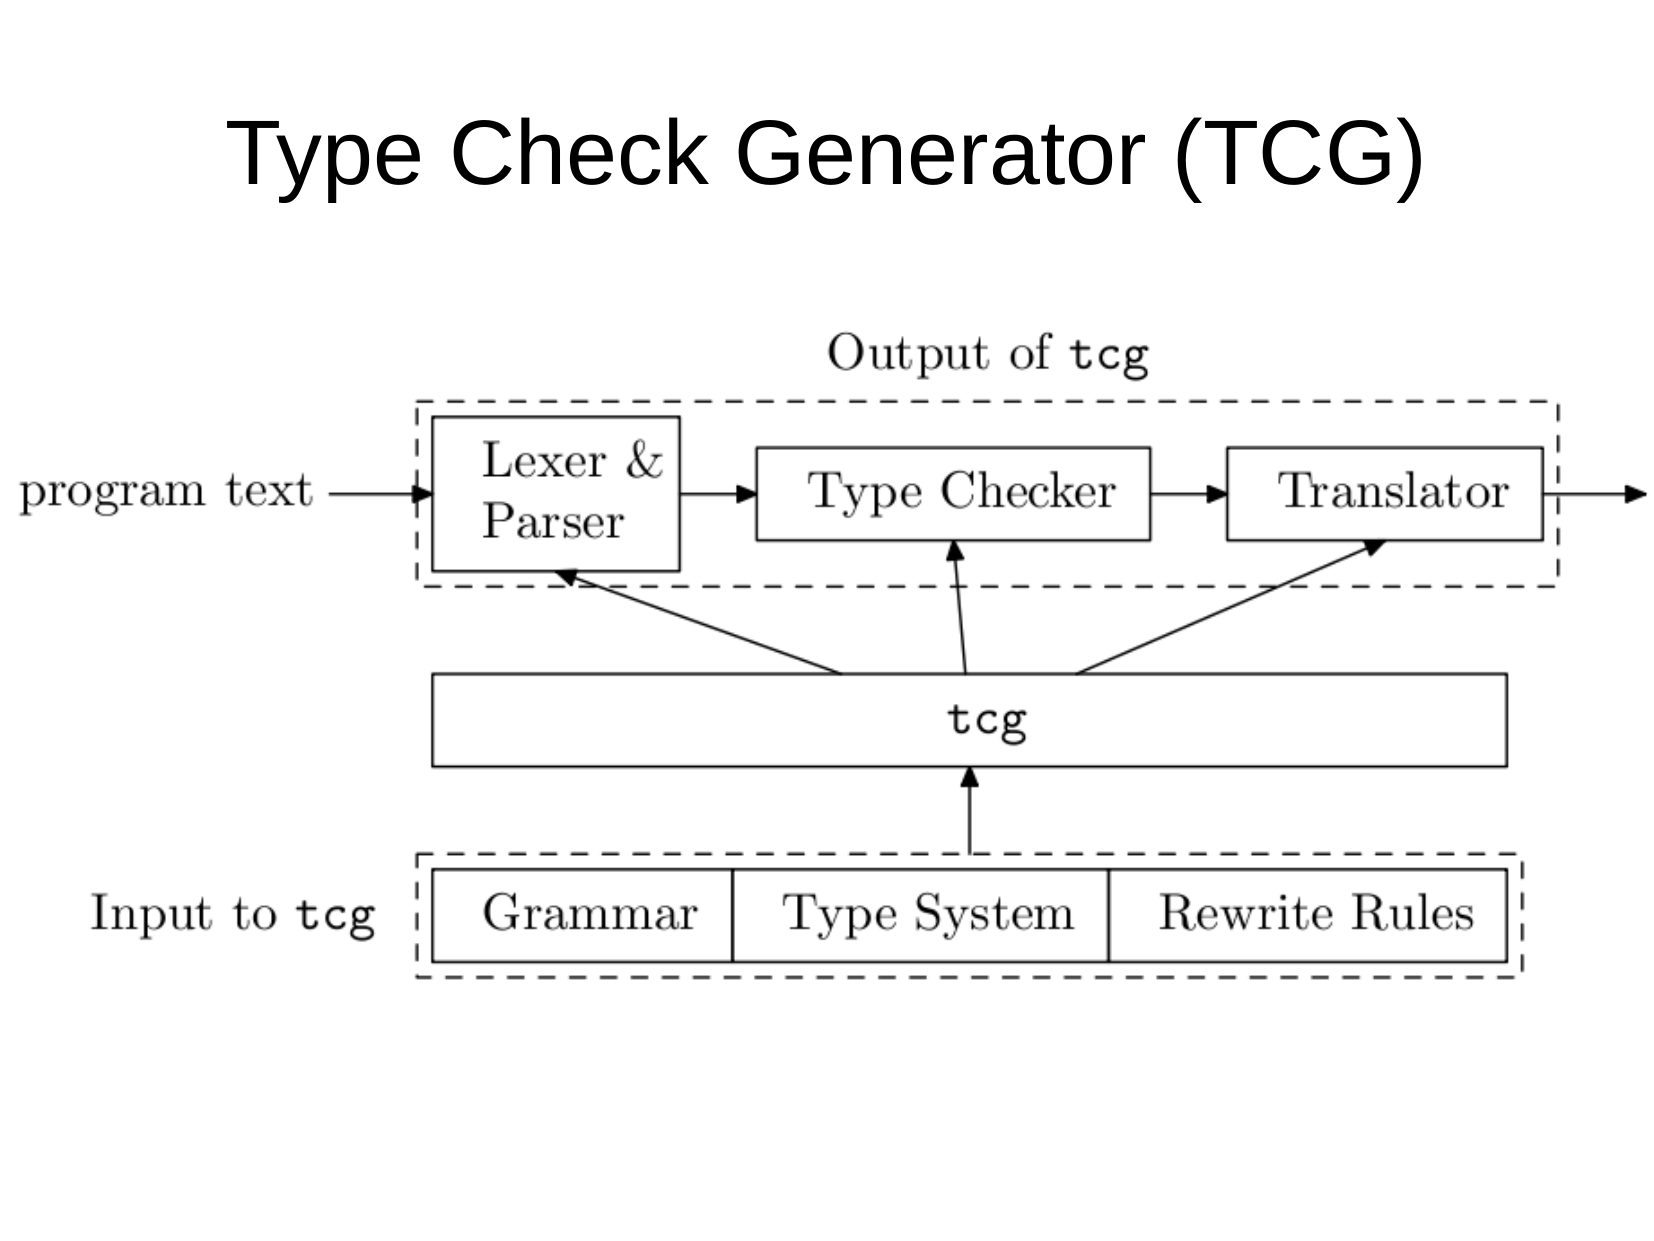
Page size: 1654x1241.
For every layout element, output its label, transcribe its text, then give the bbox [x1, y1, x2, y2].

picture [0, 308, 1654, 1012]
title Type Check Generator (TCG) [82, 56, 1571, 250]
